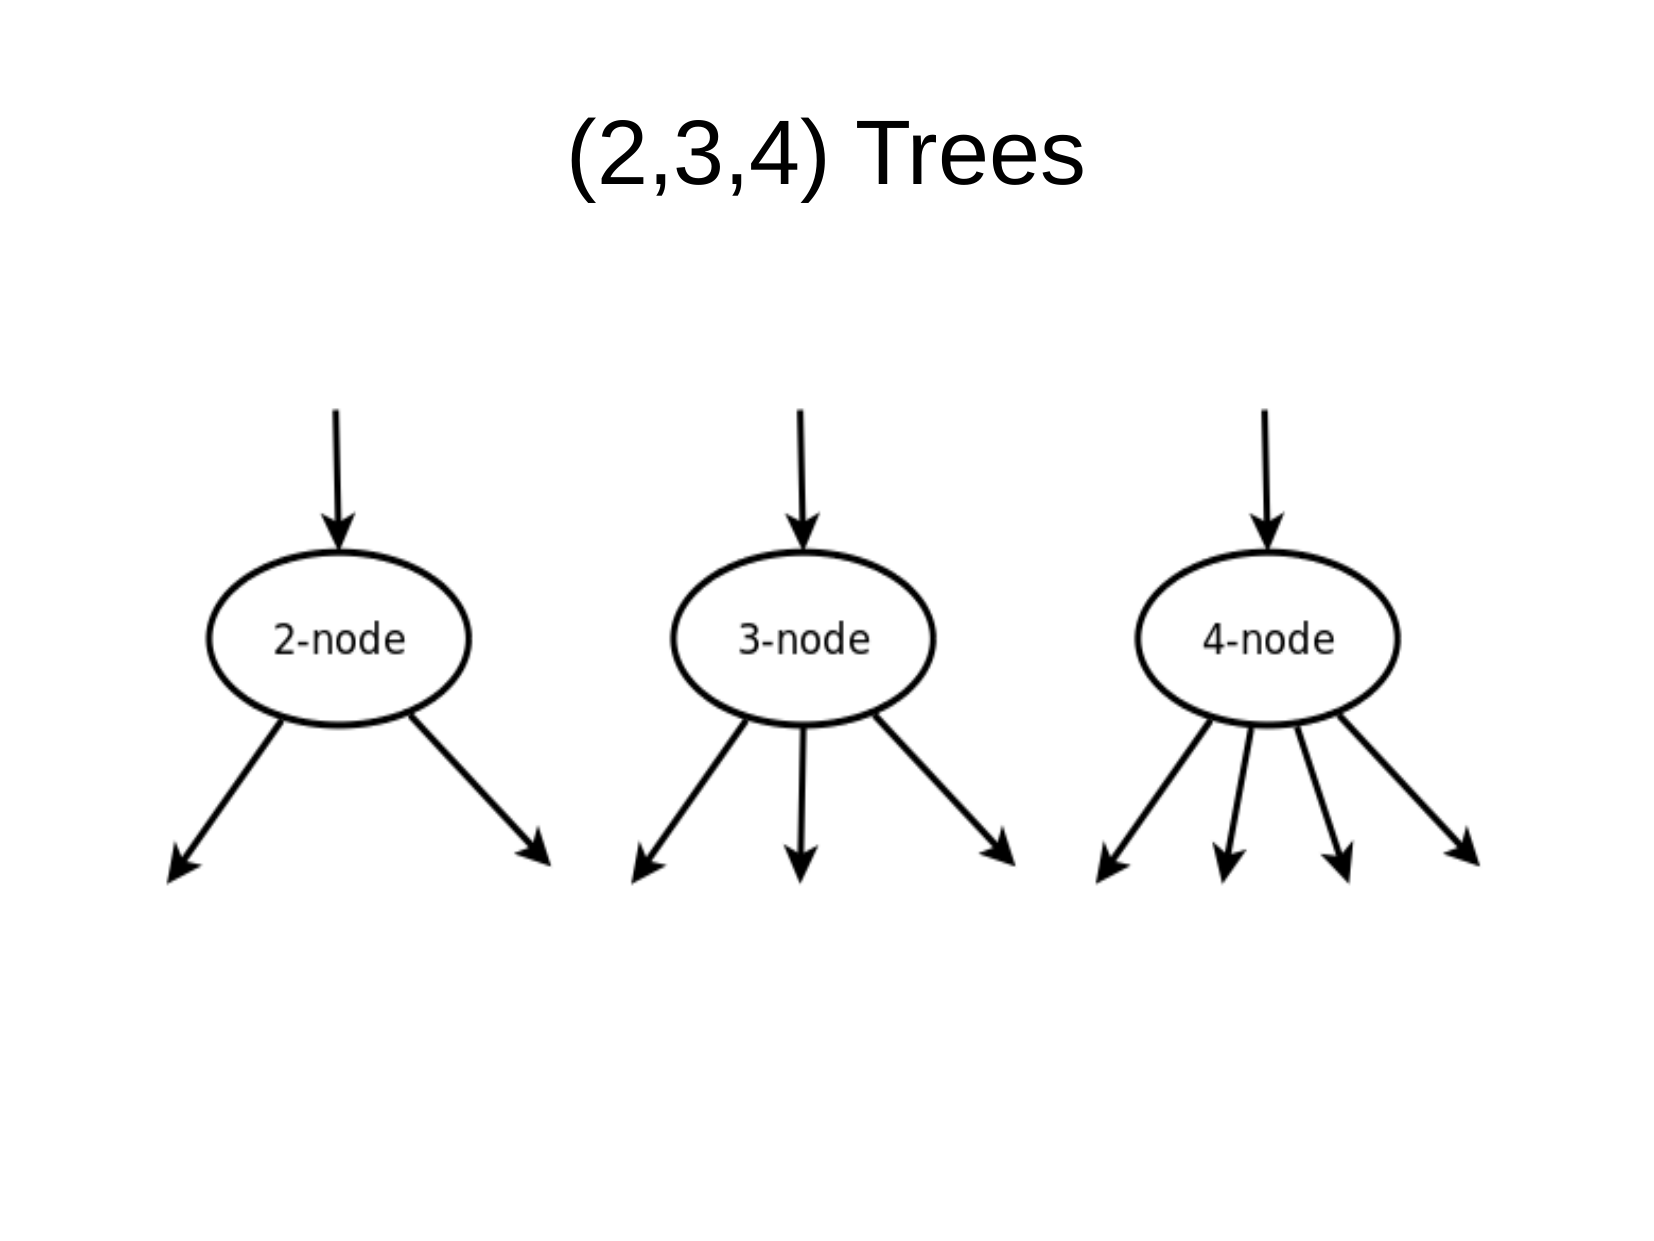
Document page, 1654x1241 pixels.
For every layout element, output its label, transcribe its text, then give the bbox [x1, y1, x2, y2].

title (2,3,4) Trees [82, 49, 1571, 257]
picture [163, 407, 1491, 893]
